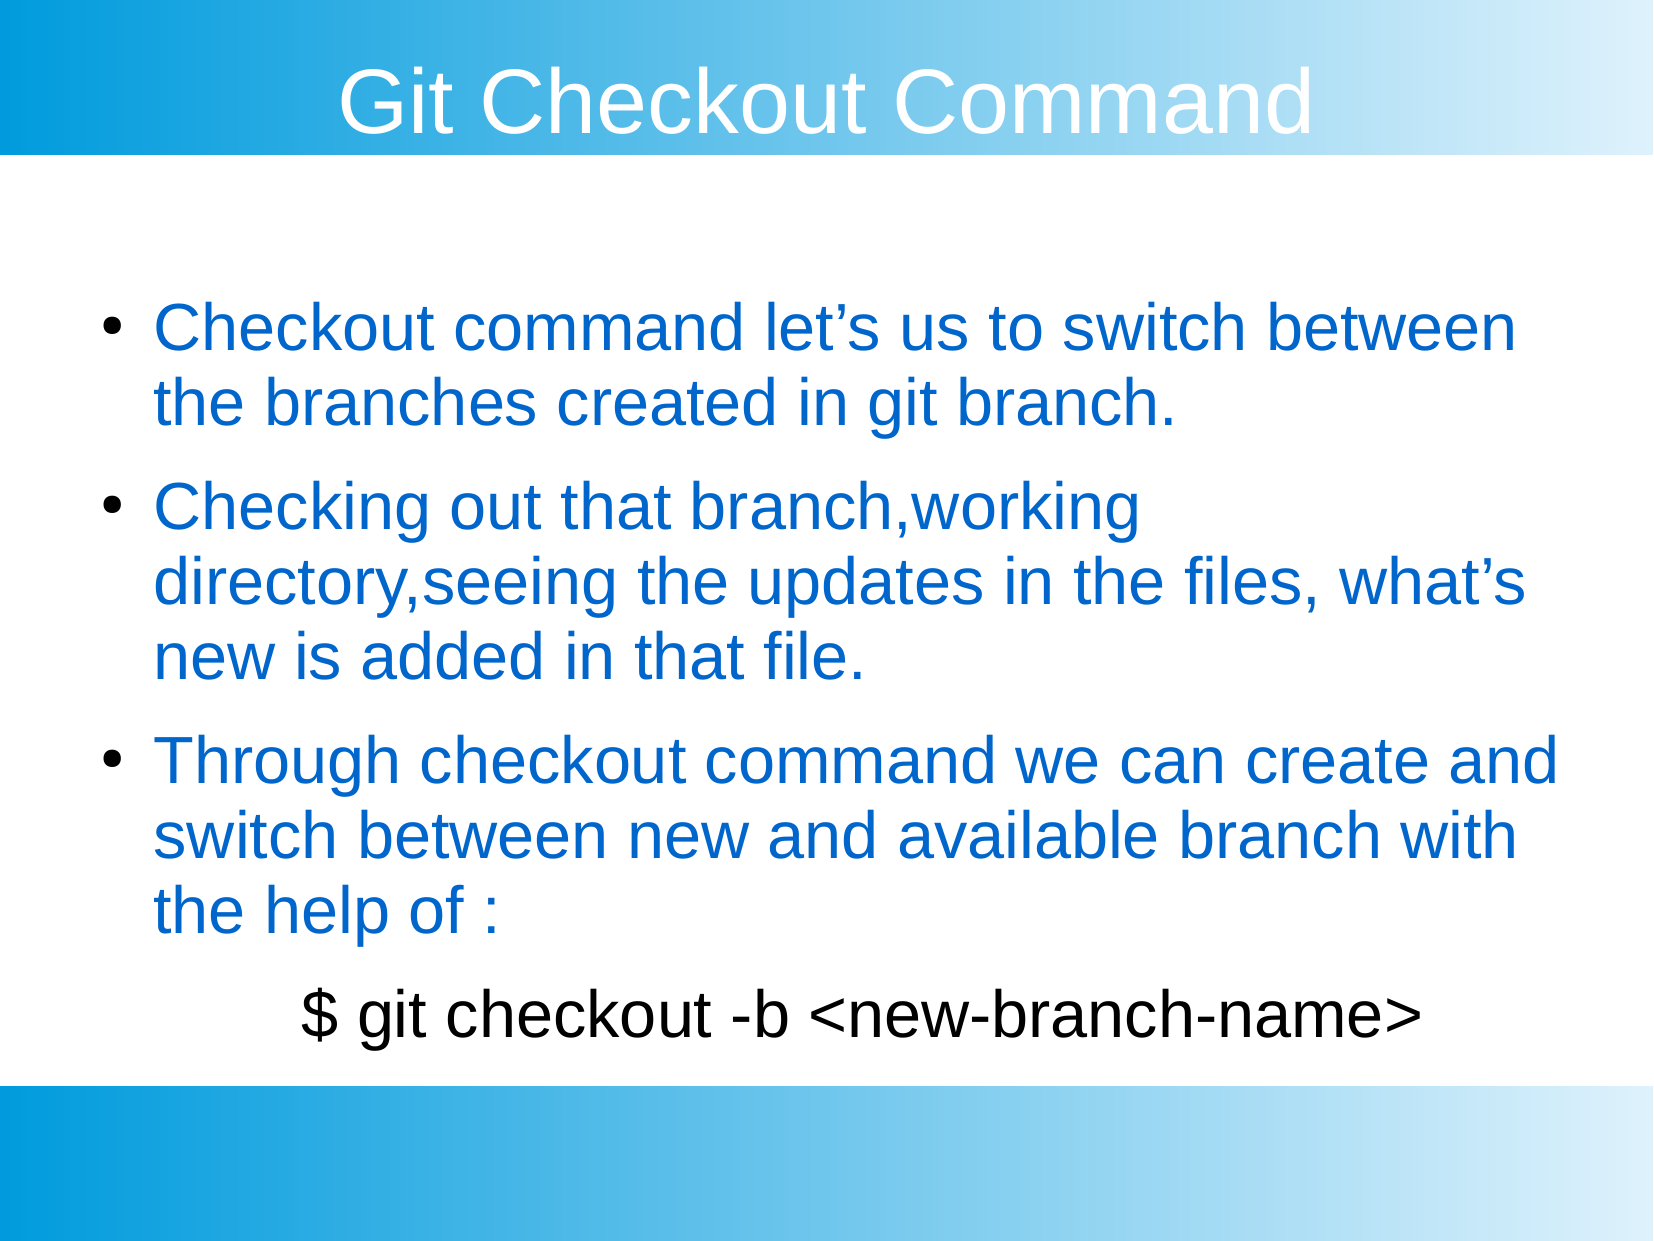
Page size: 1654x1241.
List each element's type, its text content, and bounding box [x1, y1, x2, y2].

title Git Checkout Command [82, 49, 1571, 155]
list Checkout command let’s us to switch between the branches created in git branch. Checking out that branch,working directory,seeing the updates in the files, what’s new is added in that file. Through checkout command we can create and switch between new and available branch with the help of : $ git checkout -b <new-branch-name> [82, 290, 1571, 1010]
